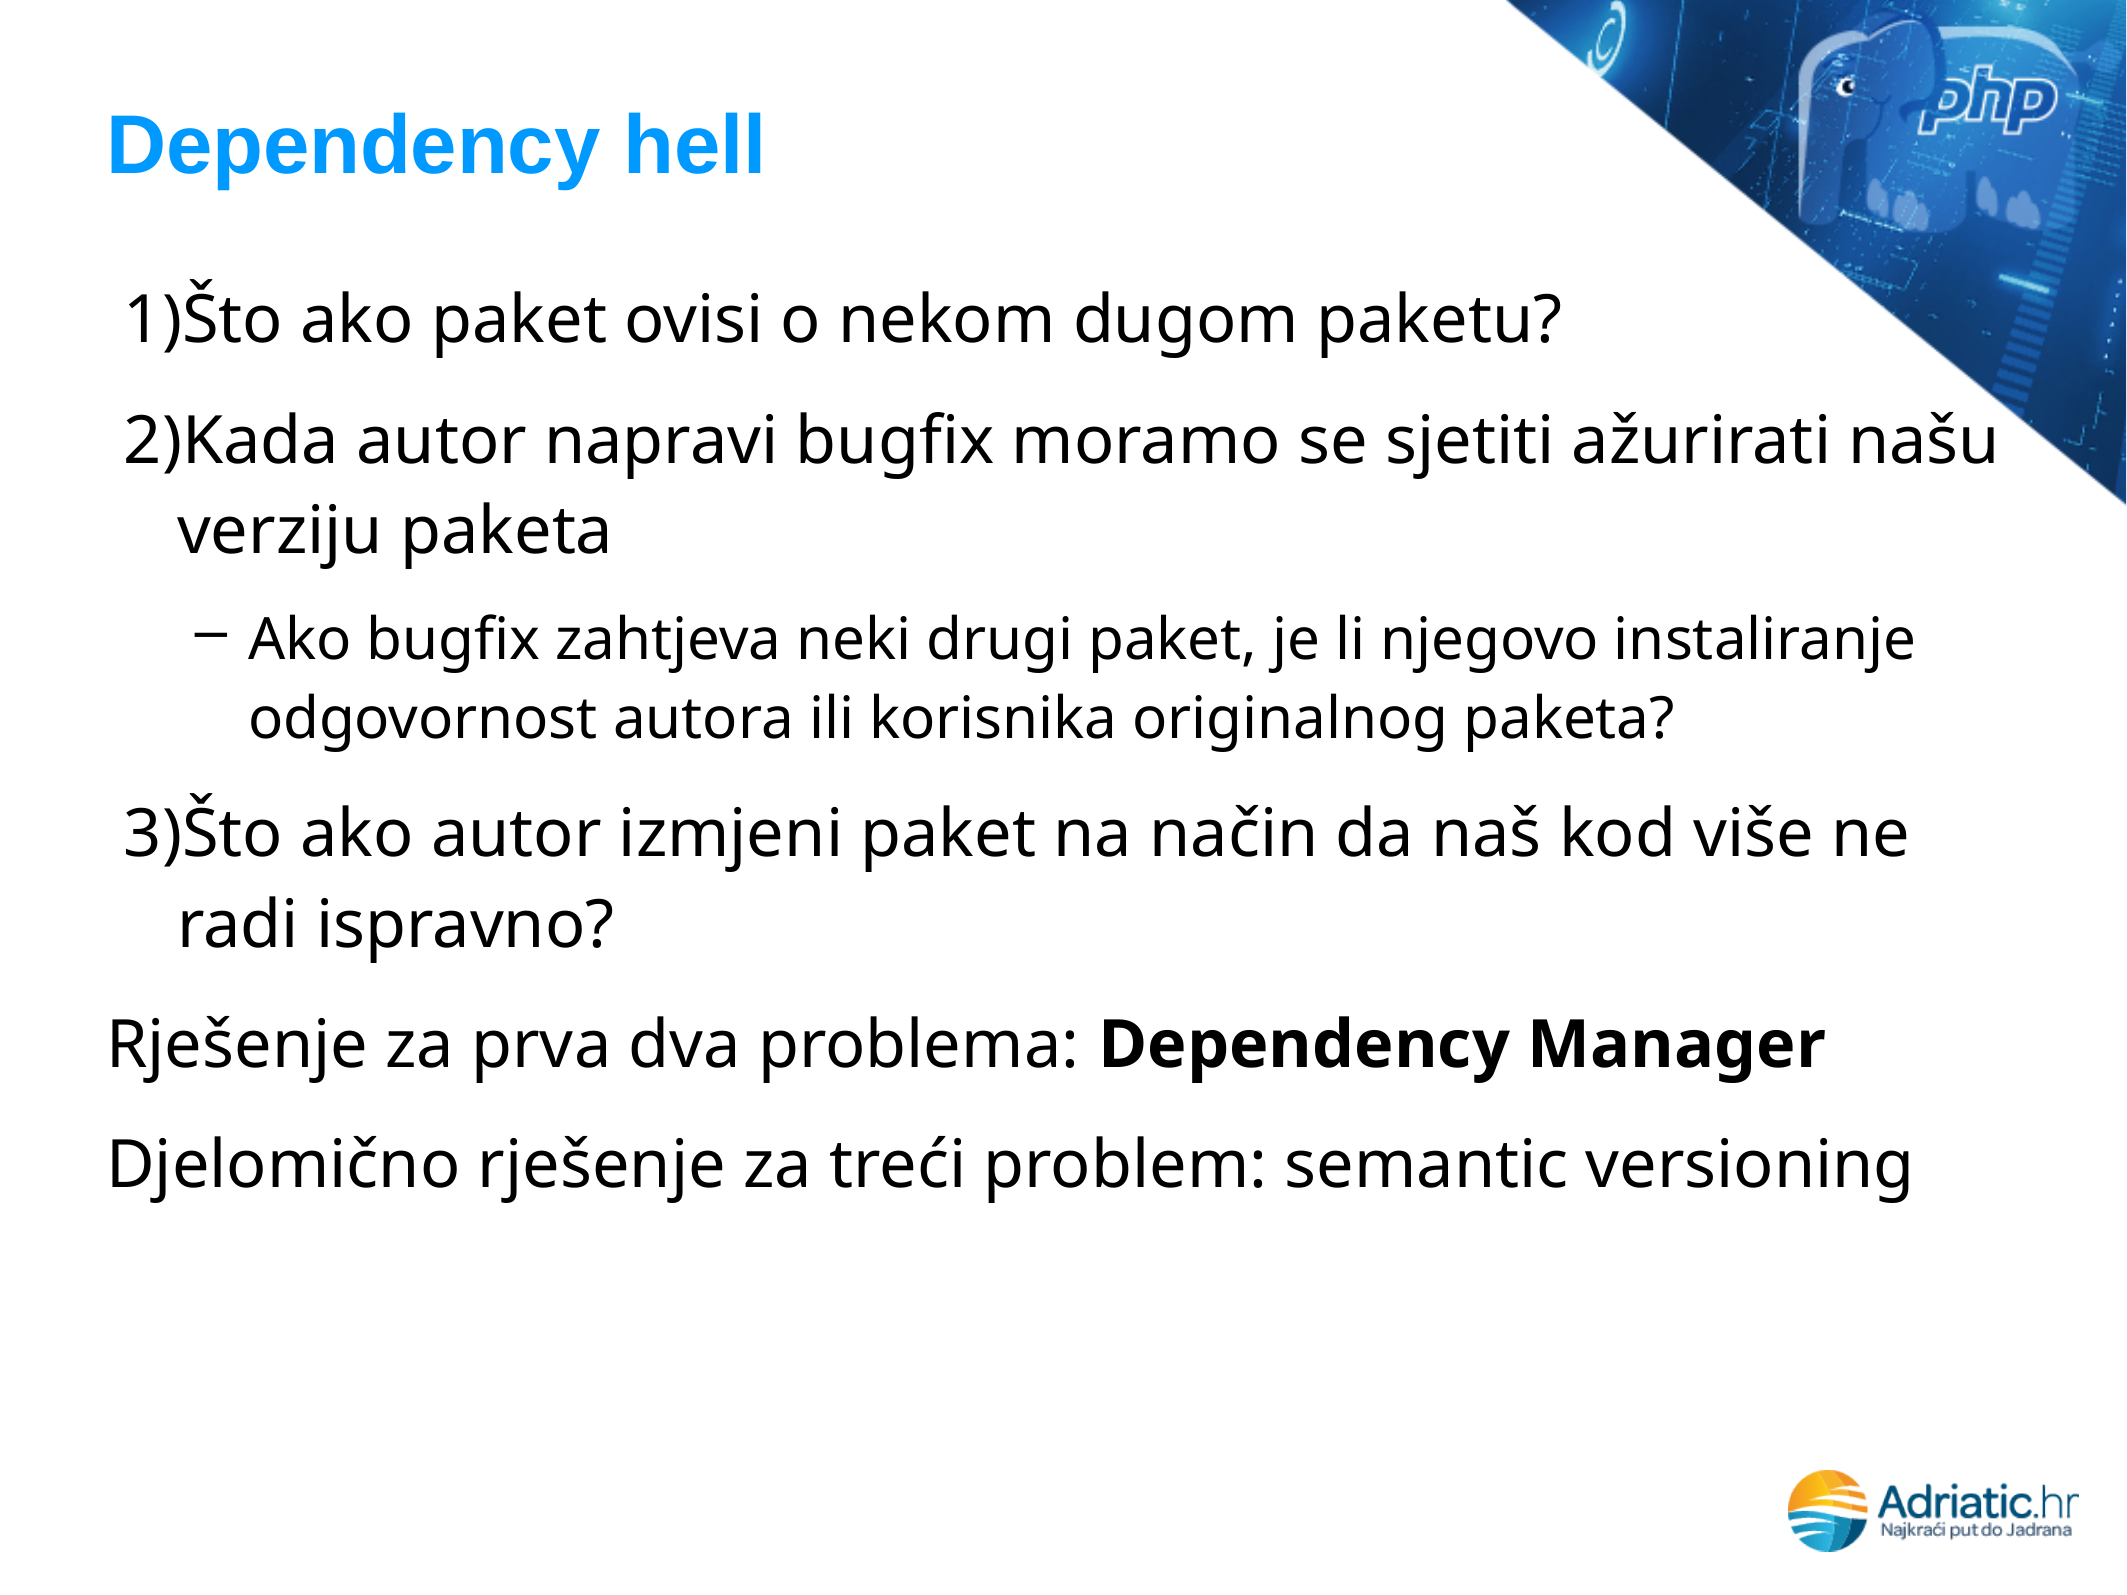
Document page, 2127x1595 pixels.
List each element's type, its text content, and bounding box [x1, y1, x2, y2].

picture [1788, 1470, 2079, 1552]
picture [1505, 0, 2127, 625]
title Dependency hell [106, 70, 1630, 219]
list Što ako paket ovisi o nekom dugom paketu? Kada autor napravi bugfix moramo se sjetiti ažurirati našu verziju paketa Ako bugfix zahtjeva neki drugi paket, je li njegovo instaliranje odgovornost autora ili korisnika originalnog paketa? Što ako autor izmjeni paket na način da naš kod više ne radi ispravno? Rješenje za prva dva problema: Dependency Manager Djelomično rješenje za treći problem: semantic versioning [106, 271, 2020, 1453]
